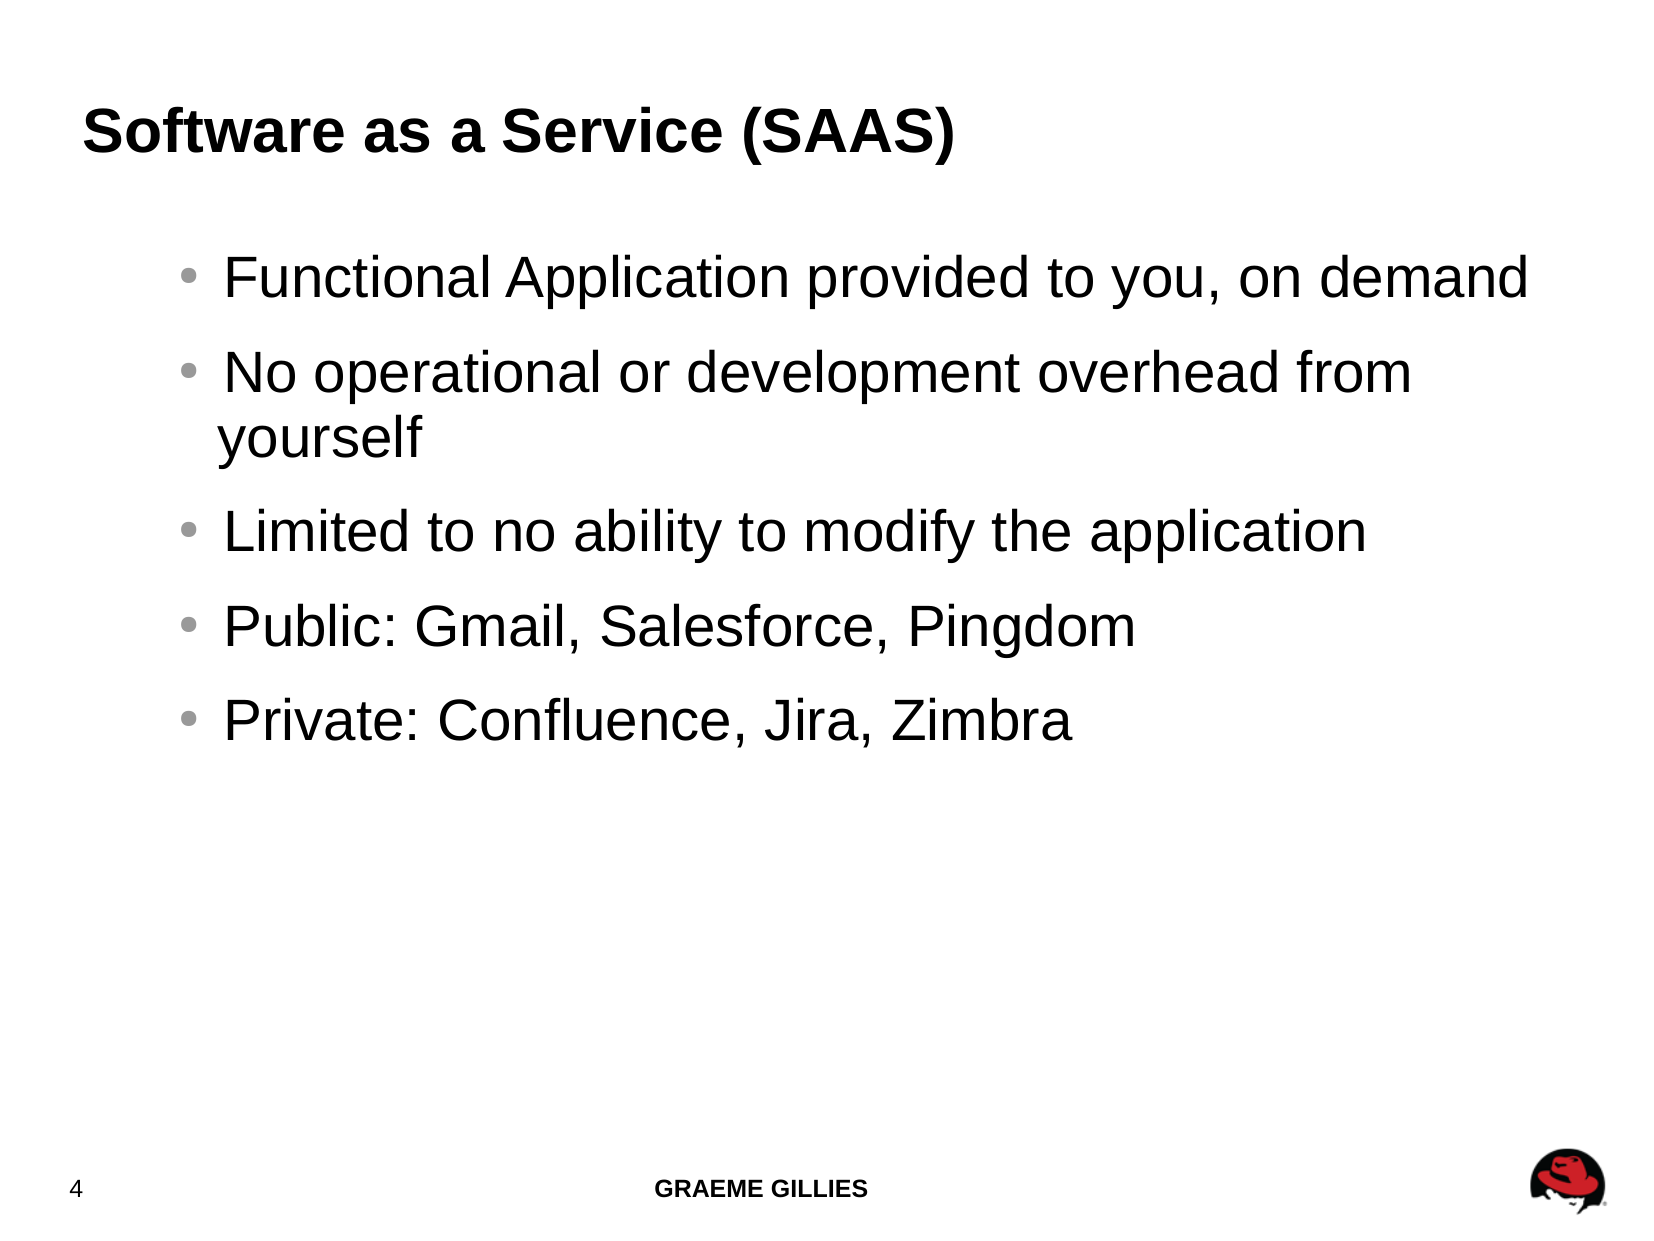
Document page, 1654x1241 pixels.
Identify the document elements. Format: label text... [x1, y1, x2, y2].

list Functional Application provided to you, on demand No operational or development overhead from yourself Limited to no ability to modify the application Public: Gmail, Salesforce, Pingdom Private: Confluence, Jira, Zimbra [86, 244, 1576, 1039]
picture [1529, 1146, 1613, 1224]
title Software as a Service (SAAS) [82, 37, 1571, 226]
